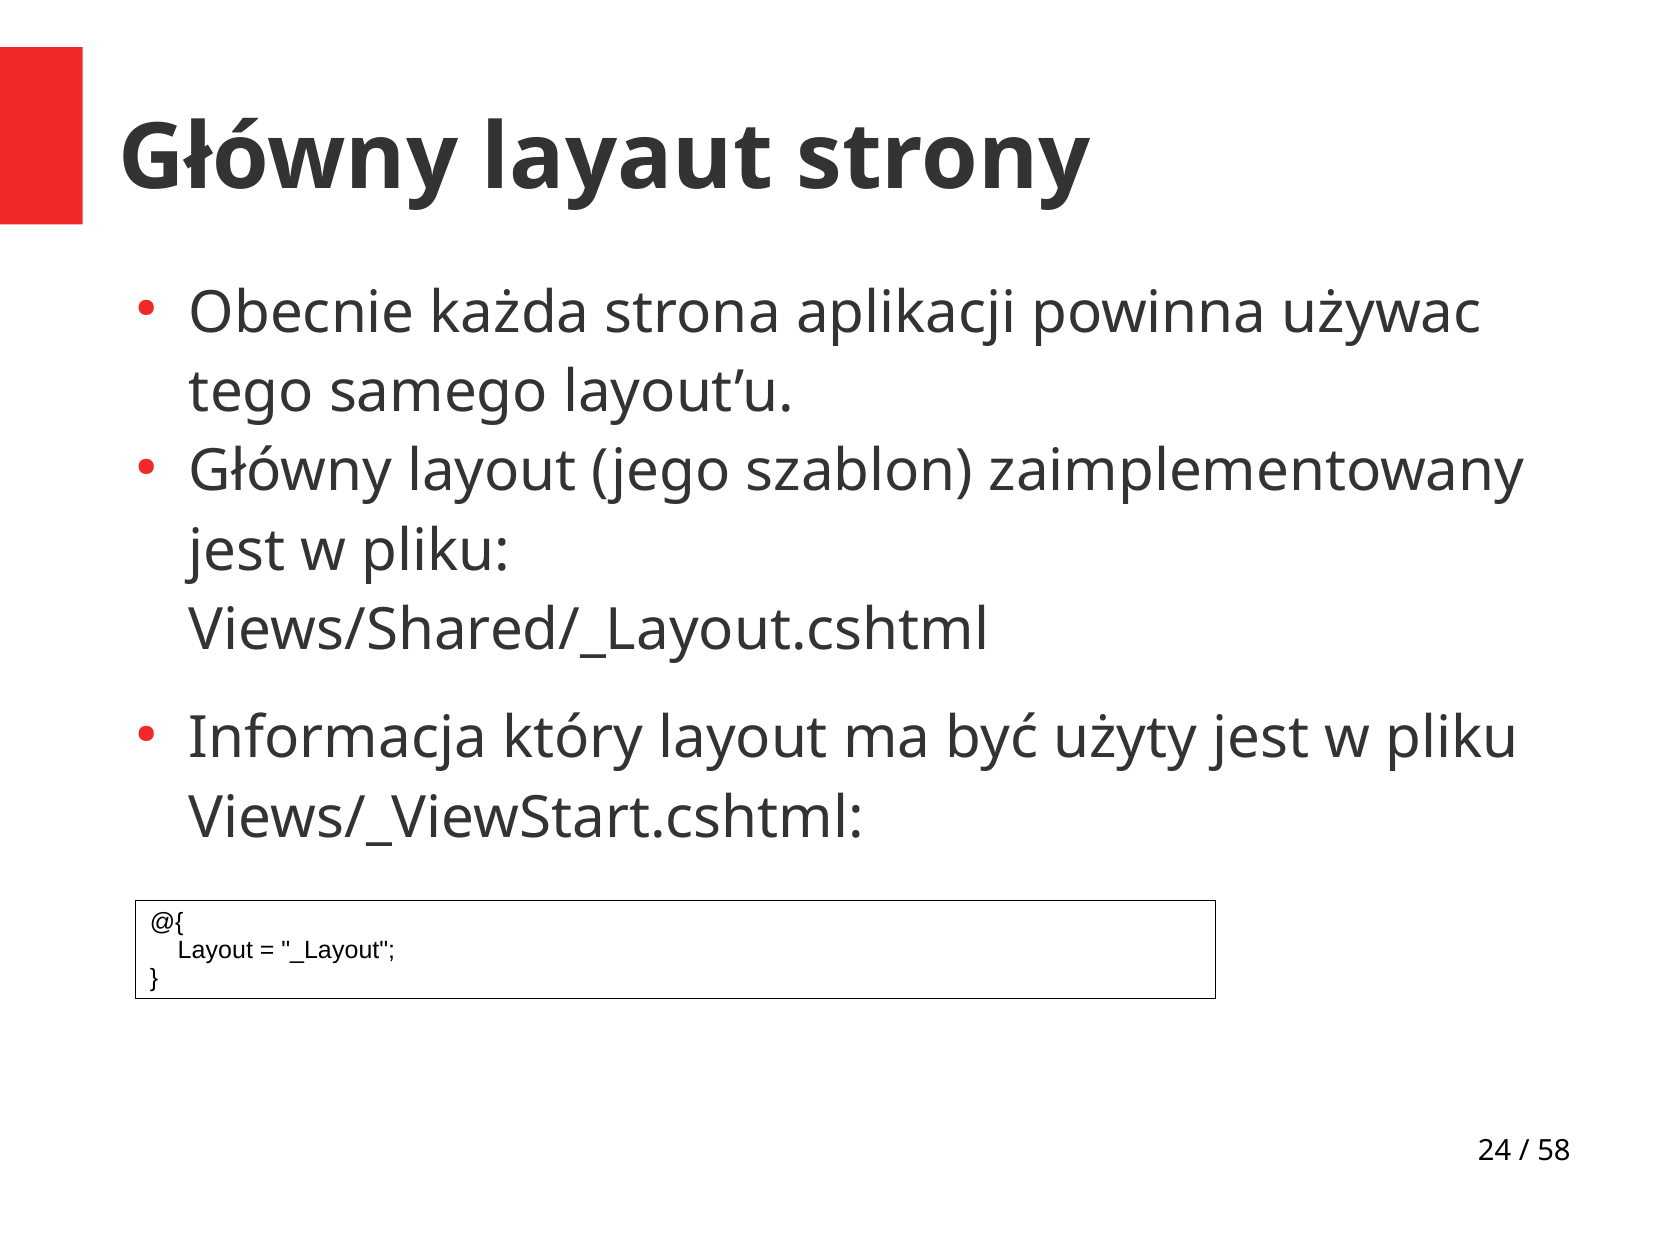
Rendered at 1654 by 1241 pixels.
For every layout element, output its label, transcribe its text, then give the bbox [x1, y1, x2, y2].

list Obecnie każda strona aplikacji powinna używac tego samego layout’u. Główny layout (jego szablon) zaimplementowany jest w pliku: Views/Shared/_Layout.cshtml Informacja który layout ma być użyty jest w pliku Views/_ViewStart.cshtml: [118, 270, 1536, 786]
text_box @{ Layout = "_Layout"; } [135, 900, 1216, 999]
title Główny layaut strony [118, 49, 1571, 257]
